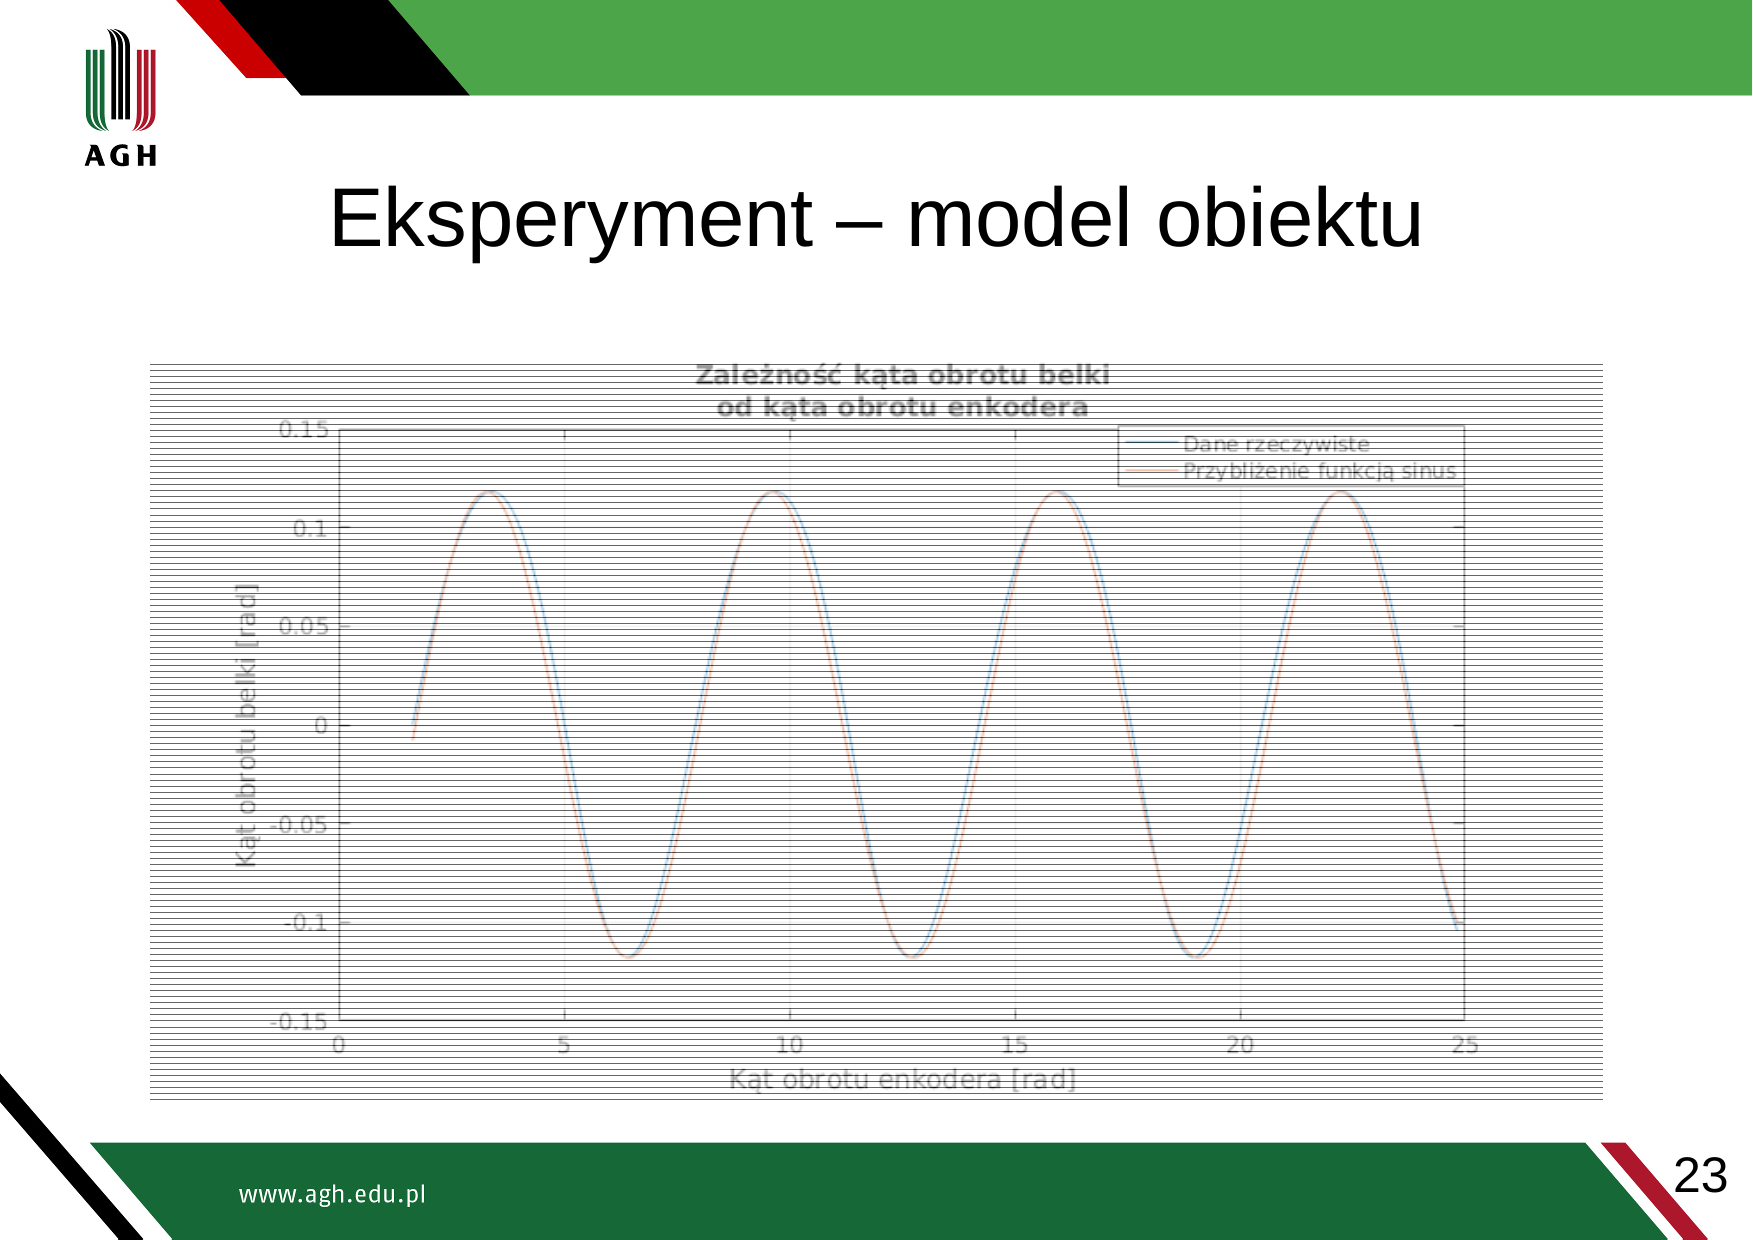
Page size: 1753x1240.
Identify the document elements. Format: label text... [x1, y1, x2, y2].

picture [0, 0, 1753, 1240]
title Eksperyment – model obiektu [131, 110, 1622, 317]
